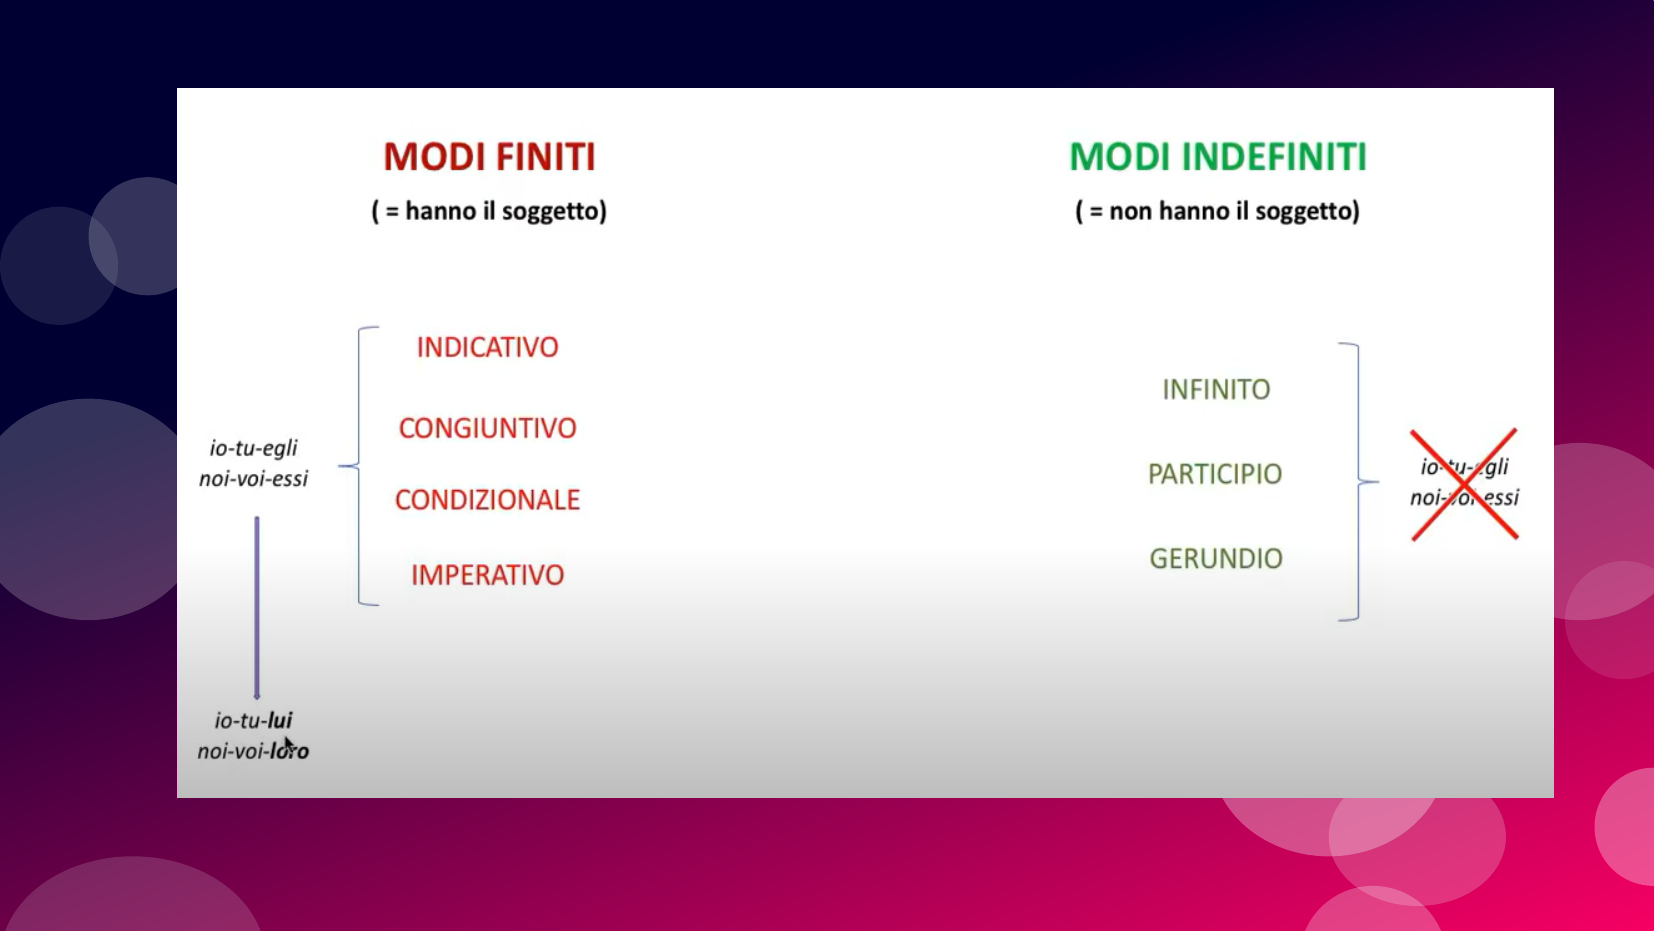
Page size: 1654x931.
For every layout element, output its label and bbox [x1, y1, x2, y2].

picture [177, 88, 1554, 798]
